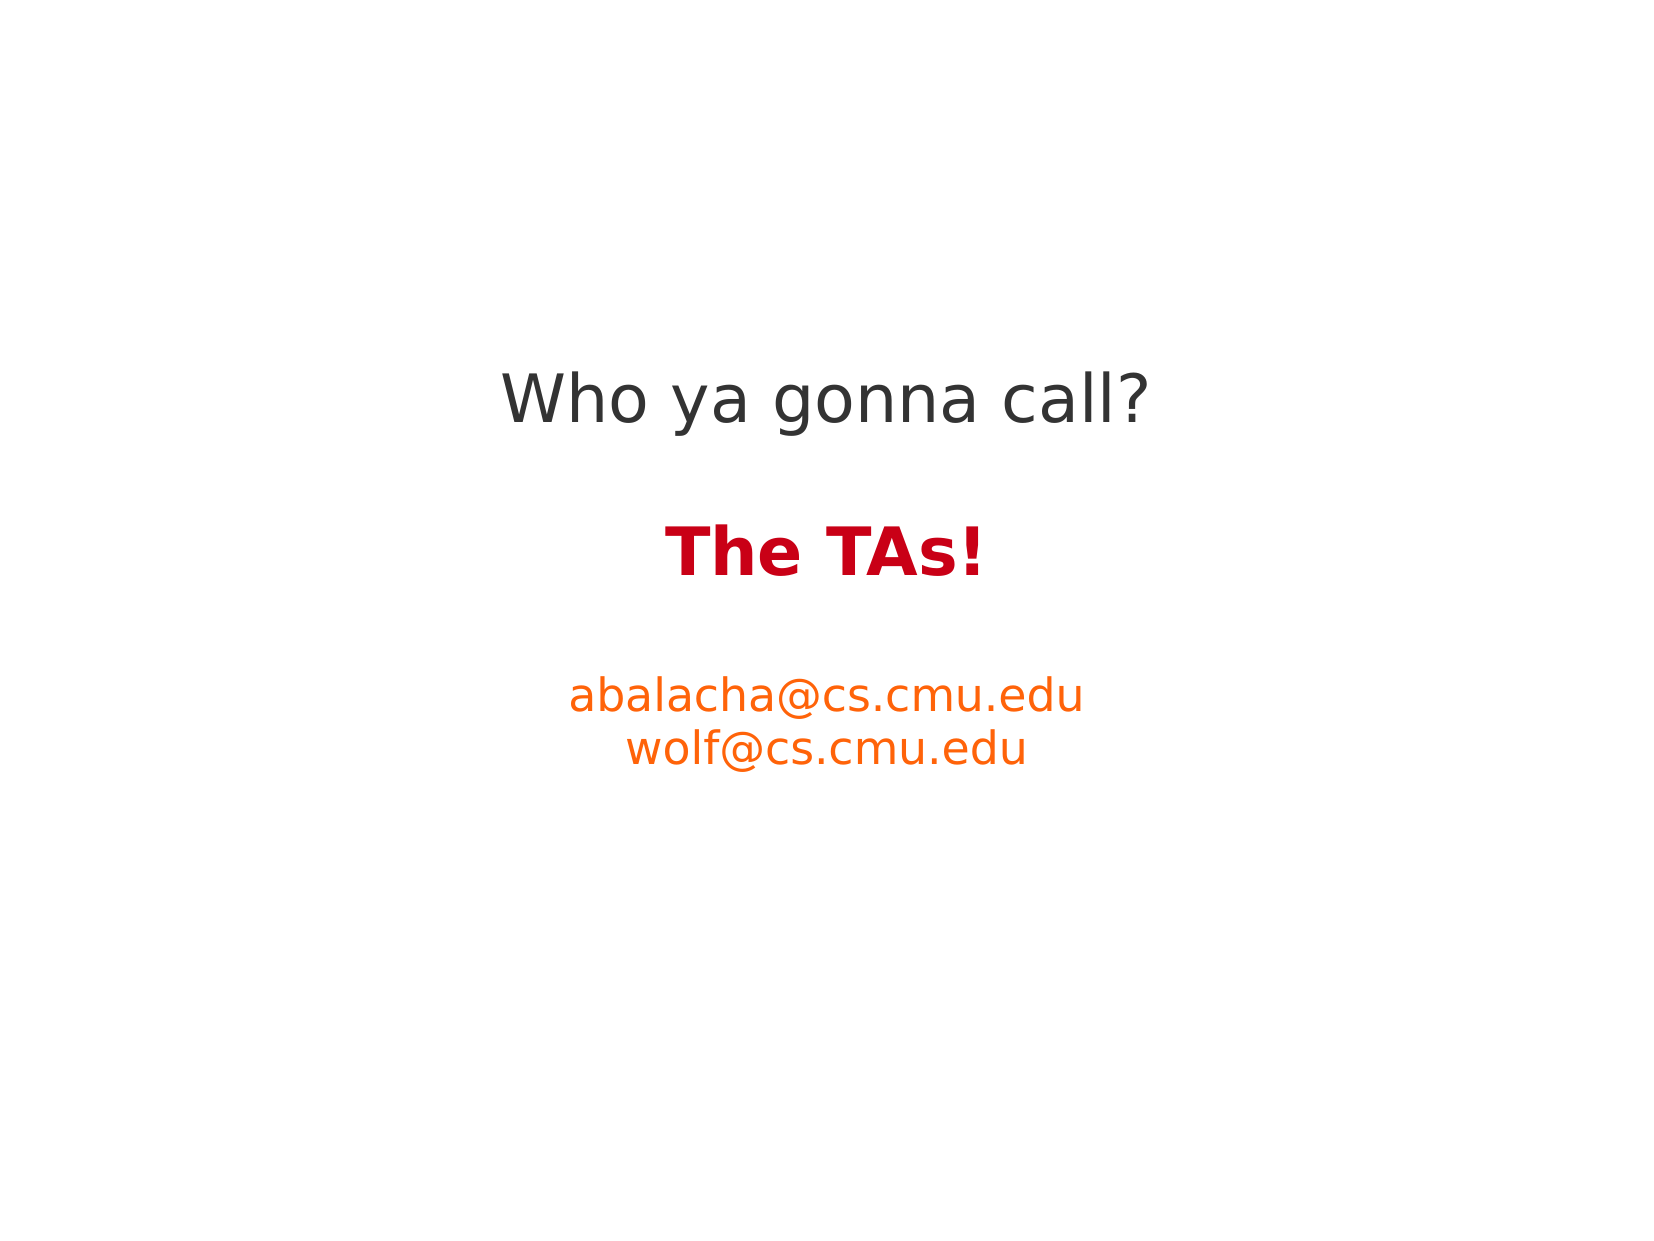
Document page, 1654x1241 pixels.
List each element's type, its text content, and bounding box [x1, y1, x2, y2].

subtitle Who ya gonna call? The TAs! abalacha@cs.cmu.edu wolf@cs.cmu.edu [82, 56, 1571, 1102]
